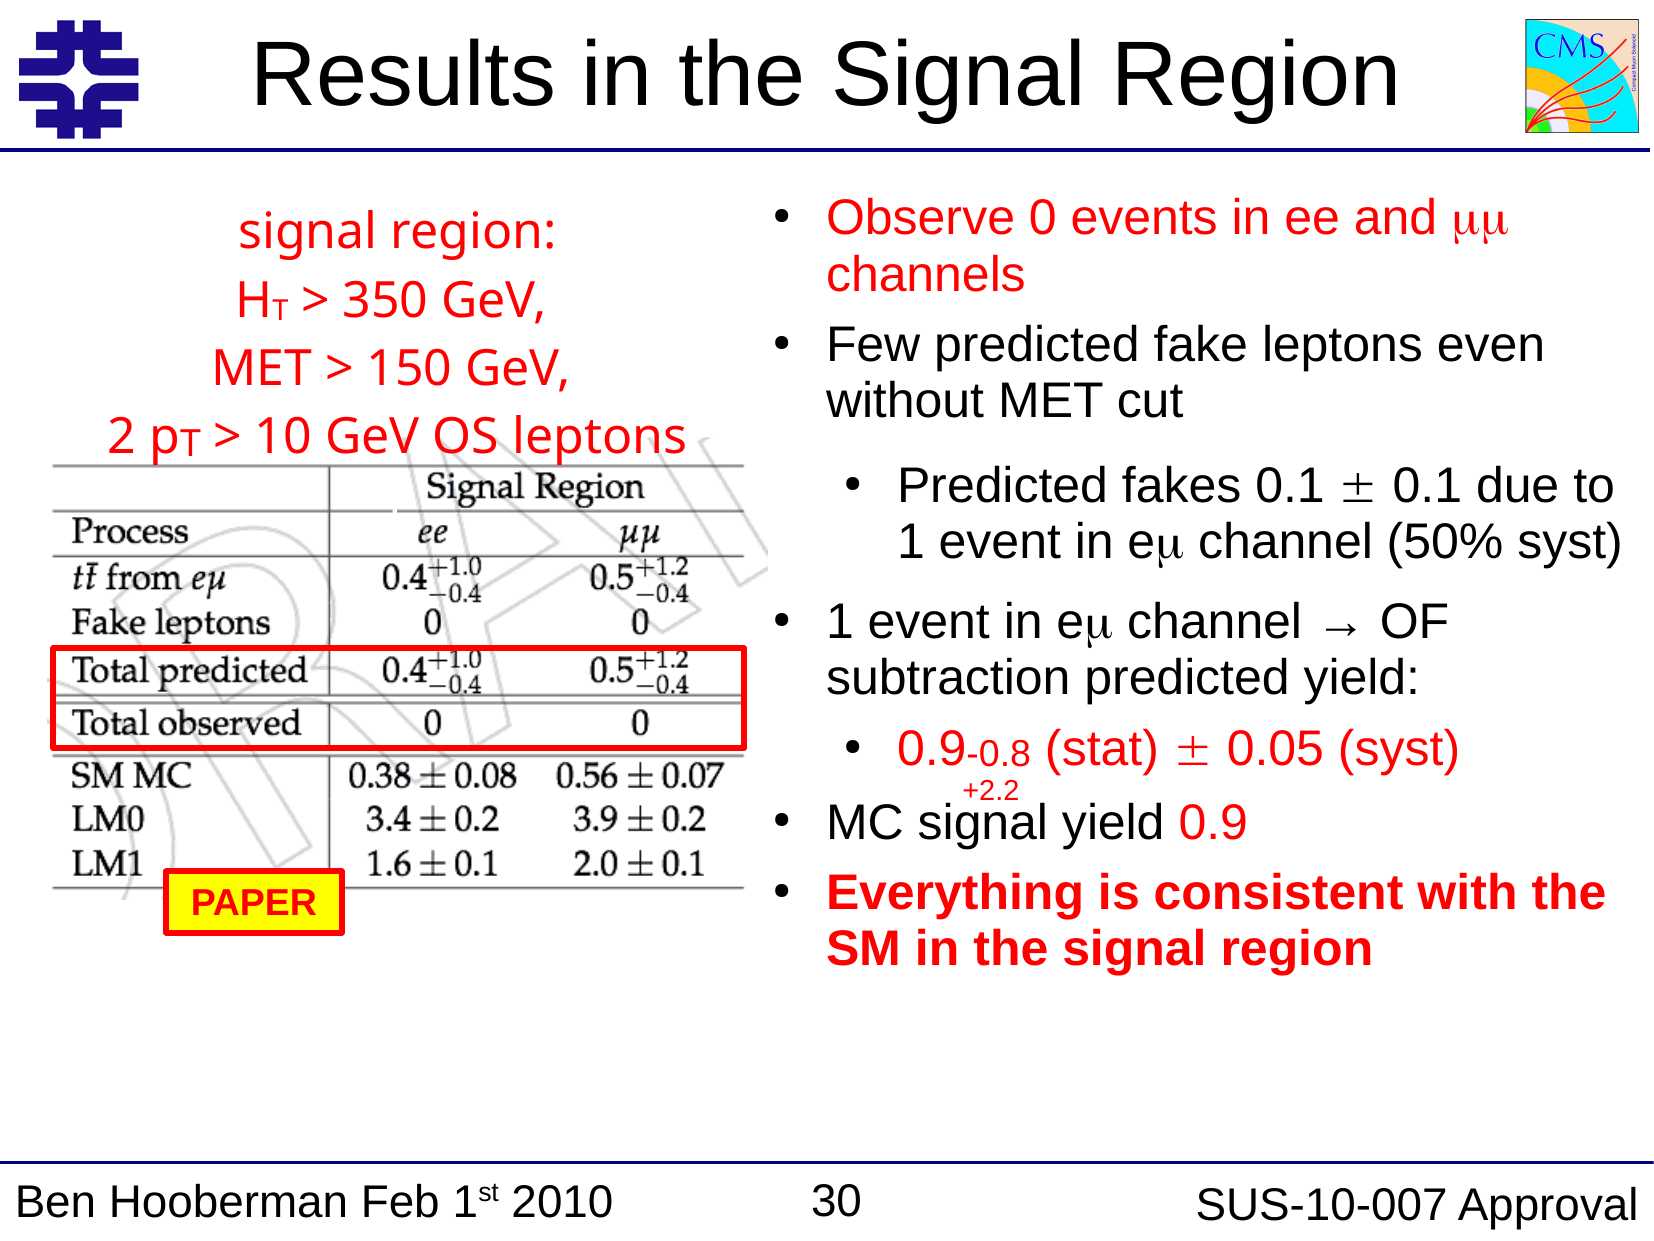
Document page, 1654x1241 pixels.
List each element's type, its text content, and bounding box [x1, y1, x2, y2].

title Results in the Signal Region [0, 8, 1654, 140]
text_box signal region: HT > 350 GeV, MET > 150 GeV, 2 pT > 10 GeV OS leptons t [107, 195, 688, 537]
picture [47, 436, 768, 901]
list Observe 0 events in ee and mm channels Few predicted fake leptons even without MET cut Predicted fakes 0.1  0.1 due to 1 event in em channel (50% syst) 1 event in em channel → OF subtraction predicted yield: 0.9-0.8 (stat)  0.05 (syst) MC signal yield 0.9 Everything is consistent with the SM in the signal region [755, 189, 1634, 1190]
text_box PAPER [166, 871, 342, 933]
text_box +2.2 [947, 764, 1304, 843]
